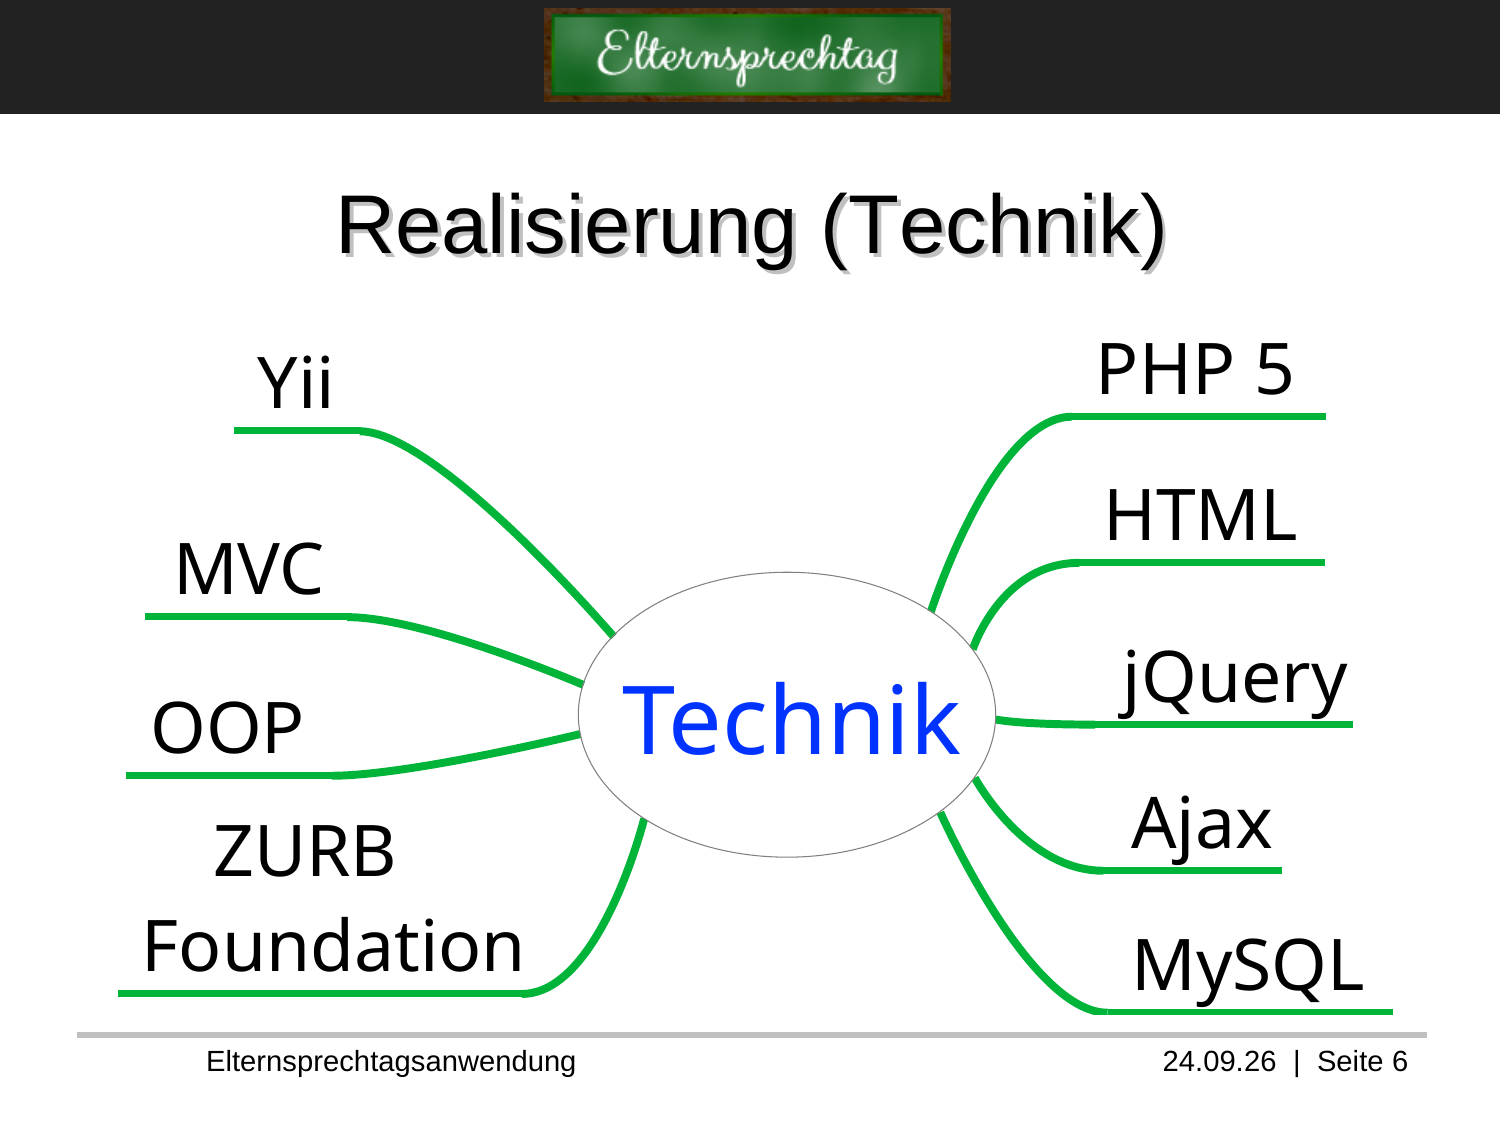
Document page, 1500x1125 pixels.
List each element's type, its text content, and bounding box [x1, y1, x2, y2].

picture [118, 307, 1394, 1015]
picture [0, 0, 1500, 114]
title Realisierung (Technik) [76, 102, 1427, 338]
